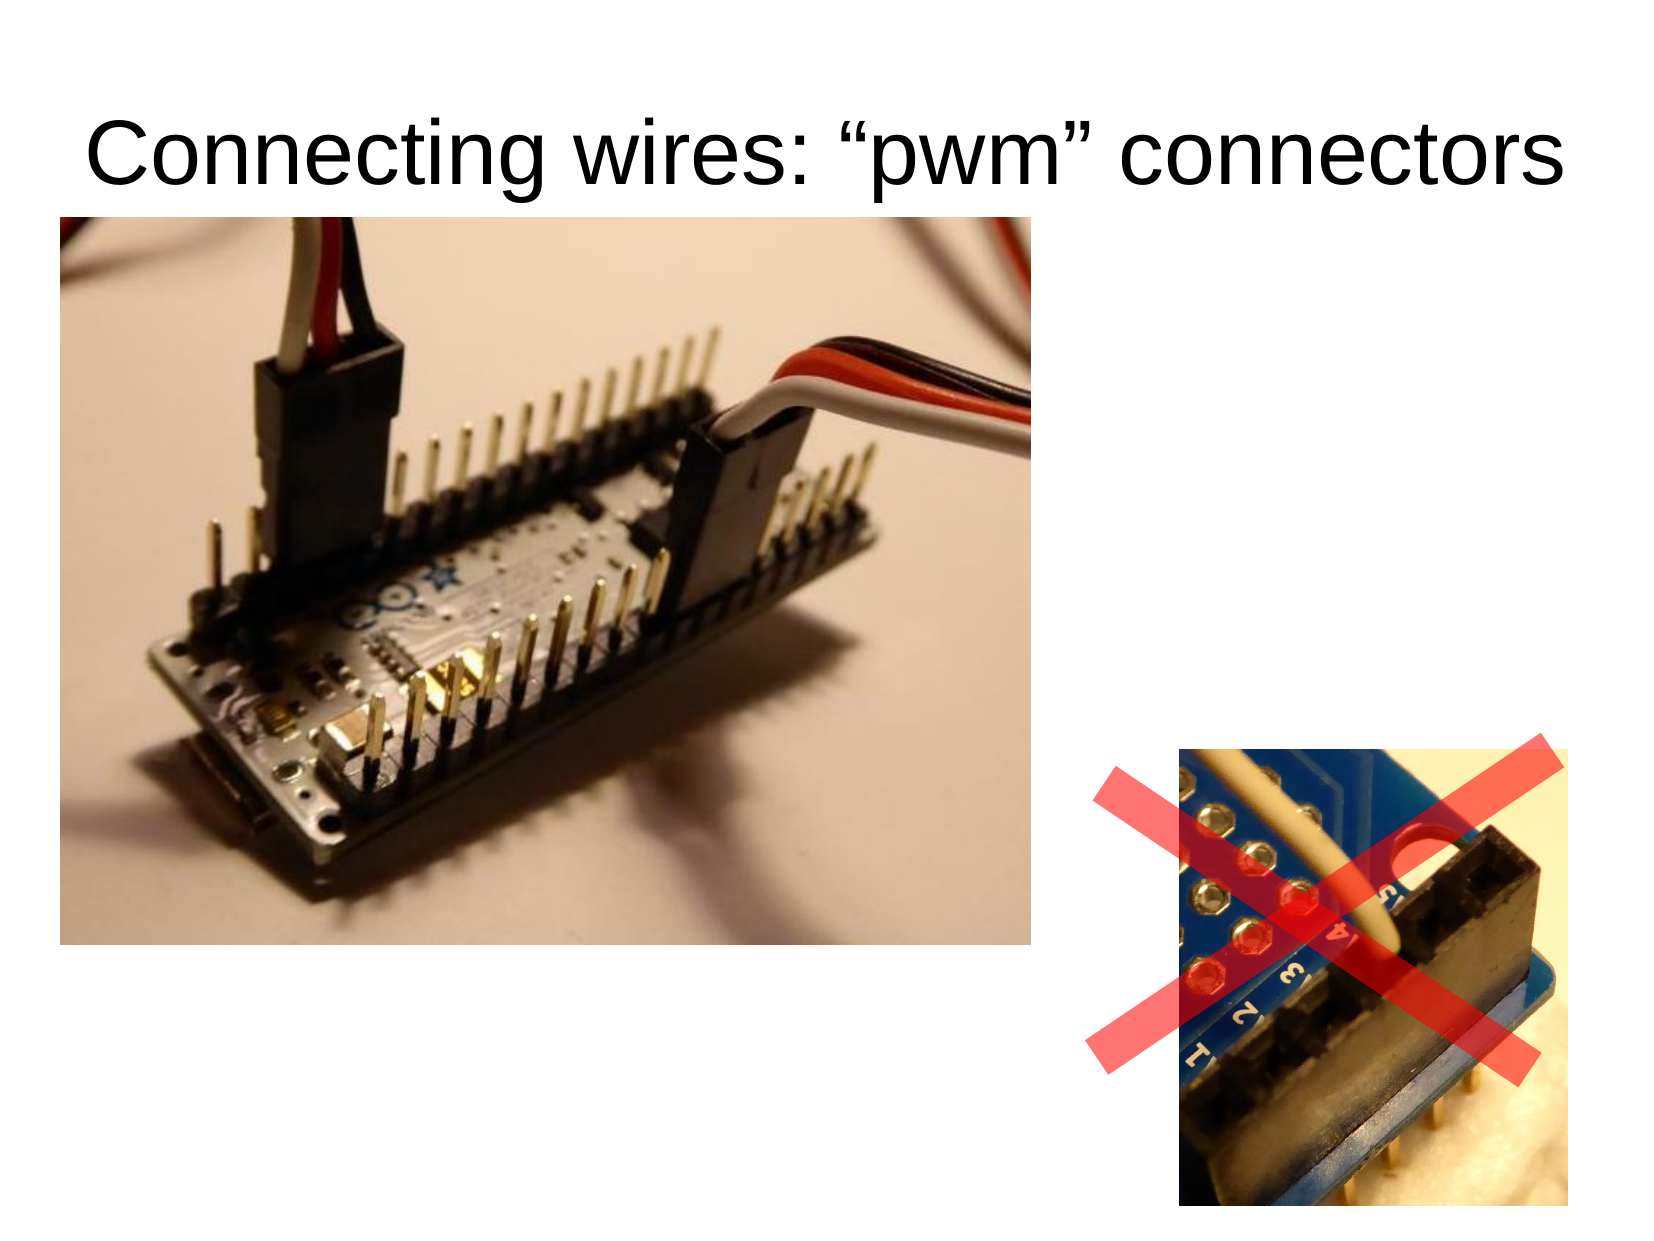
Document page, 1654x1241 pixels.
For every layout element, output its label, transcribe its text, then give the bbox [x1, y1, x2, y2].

title Connecting wires: “pwm” connectors [82, 49, 1571, 257]
picture [60, 217, 1031, 946]
picture [1179, 749, 1515, 892]
picture [1179, 749, 1568, 1206]
picture [1179, 860, 1265, 976]
